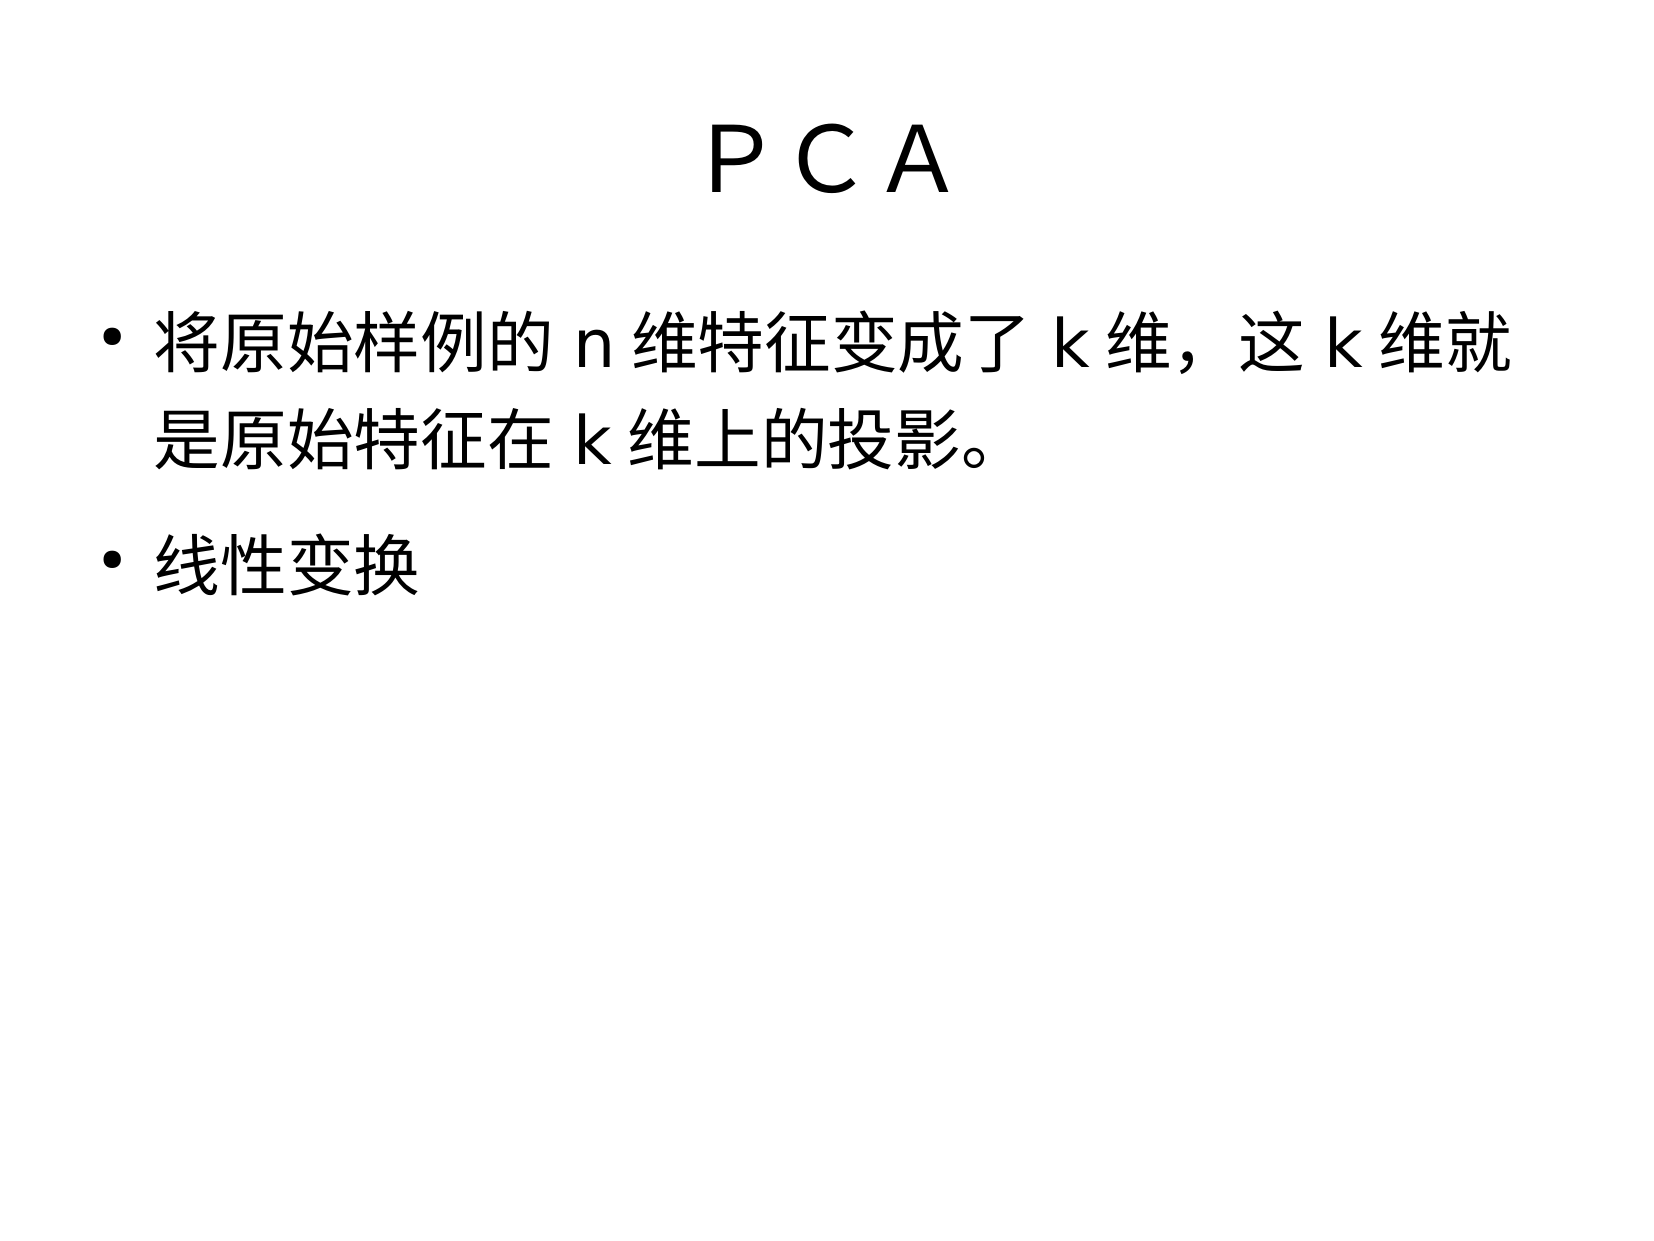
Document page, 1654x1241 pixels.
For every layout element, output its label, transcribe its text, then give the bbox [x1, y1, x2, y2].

title ＰＣＡ [82, 49, 1571, 257]
list 将原始样例的n维特征变成了k维，这k维就是原始特征在k维上的投影。 线性变换 [82, 290, 1571, 1010]
